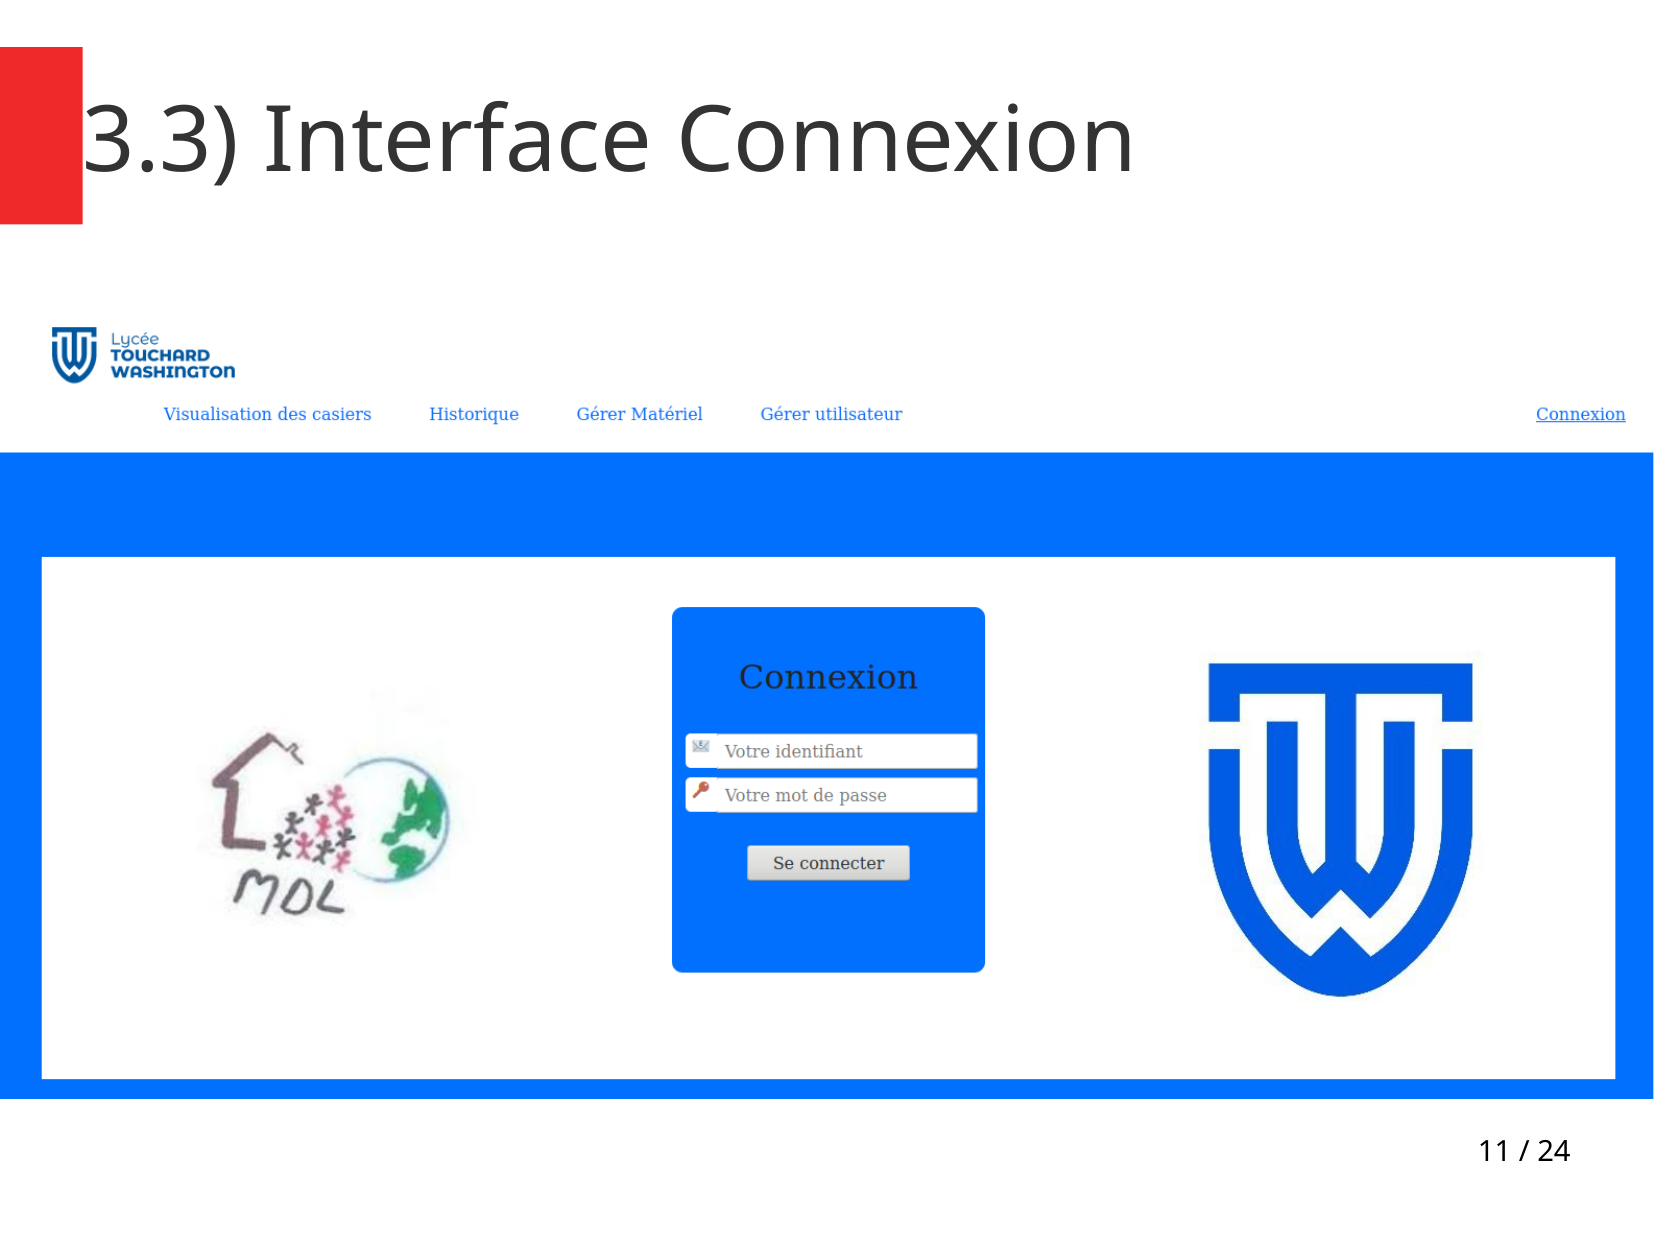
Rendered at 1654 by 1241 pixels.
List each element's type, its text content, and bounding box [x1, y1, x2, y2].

title 3.3) Interface Connexion [82, 47, 1654, 225]
picture [0, 299, 1654, 1099]
